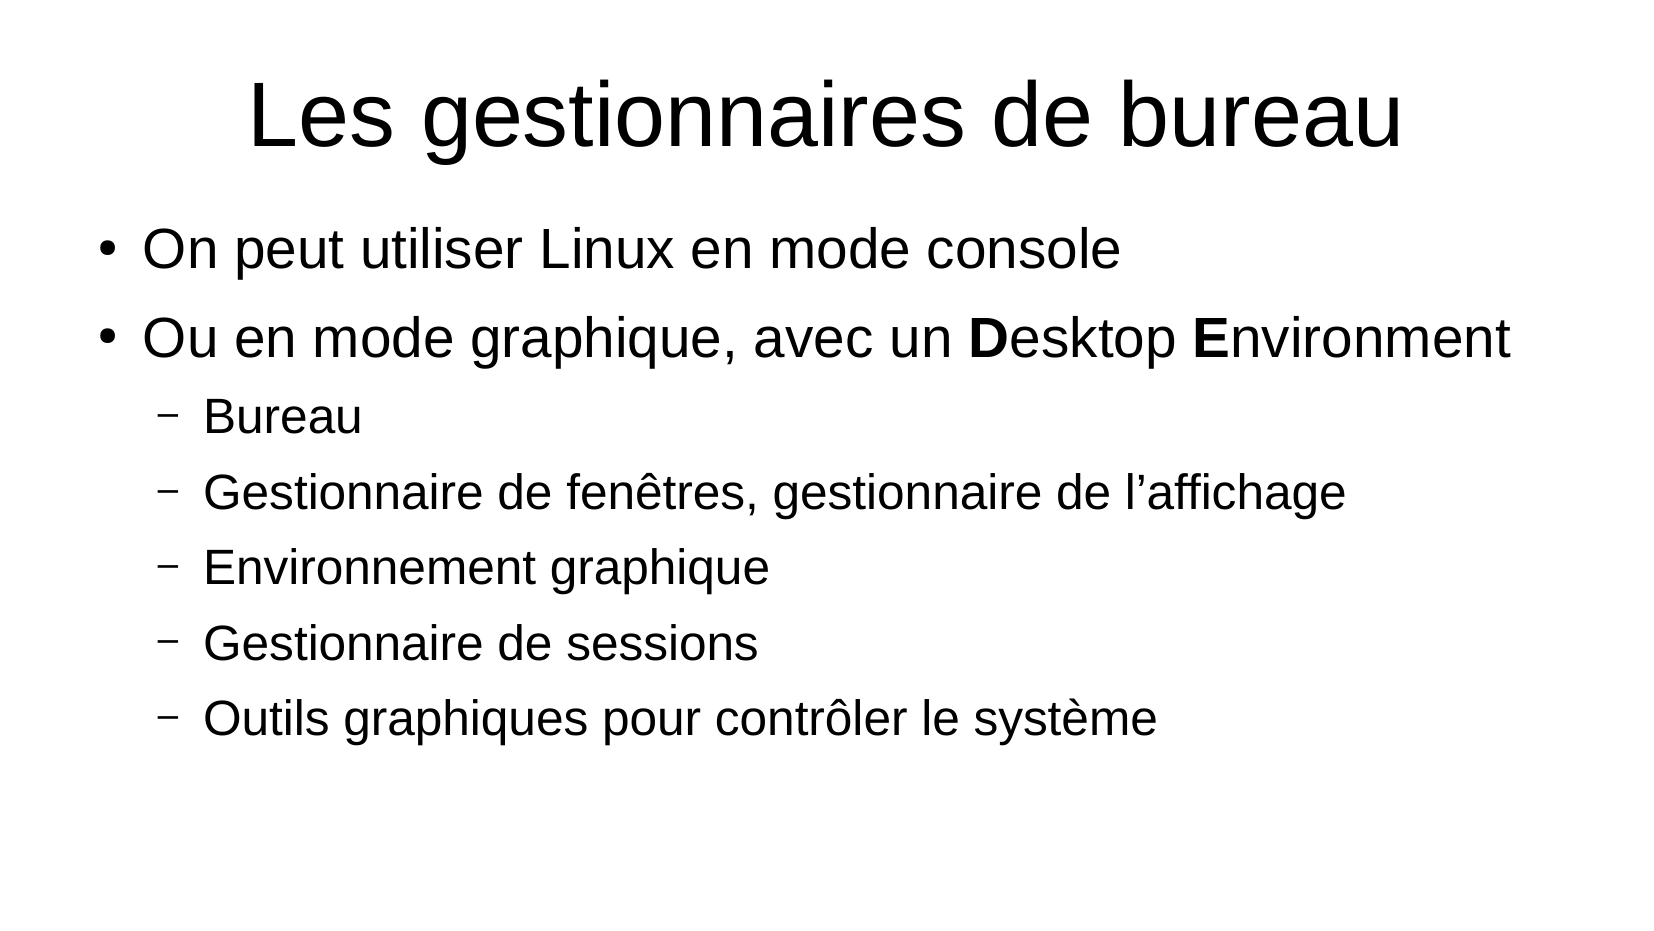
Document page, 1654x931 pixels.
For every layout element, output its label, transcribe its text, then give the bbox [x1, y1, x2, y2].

title Les gestionnaires de bureau [82, 37, 1571, 193]
list On peut utiliser Linux en mode console Ou en mode graphique, avec un Desktop Environment Bureau Gestionnaire de fenêtres, gestionnaire de l’affichage Environnement graphique Gestionnaire de sessions Outils graphiques pour contrôler le système [82, 217, 1571, 758]
